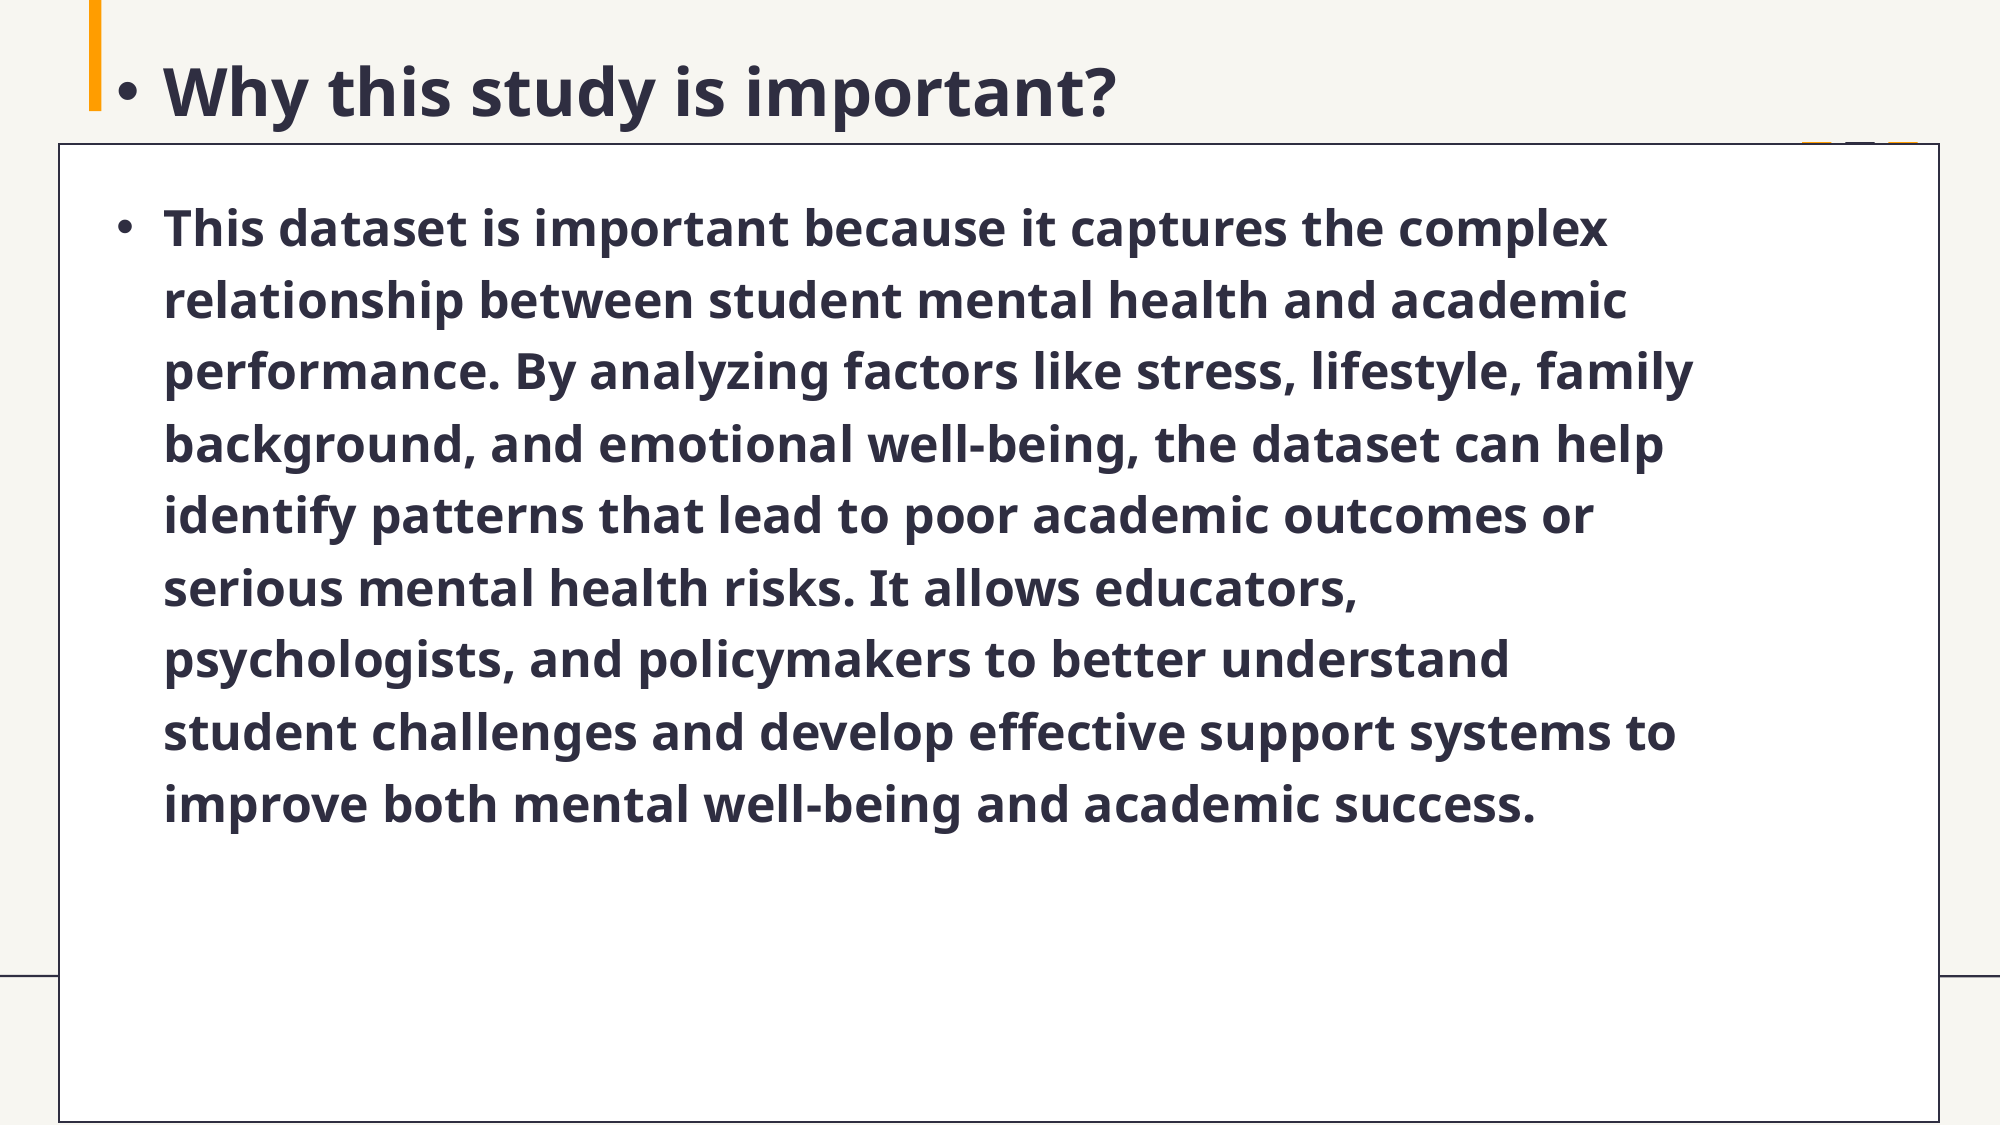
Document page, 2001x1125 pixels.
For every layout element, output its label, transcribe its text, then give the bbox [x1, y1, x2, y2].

text_box [89, 0, 102, 112]
text_box This dataset is important because it captures the complex relationship between student mental health and academic performance. By analyzing factors like stress, lifestyle, family background, and emotional well-being, the dataset can help identify patterns that lead to poor academic outcomes or serious mental health risks. It allows educators, psychologists, and policymakers to better understand student challenges and develop effective support systems to improve both mental well-being and academic success. [101, 176, 1713, 840]
text_box [58, 142, 1940, 1122]
text_box Why this study is important? [101, 26, 1217, 138]
